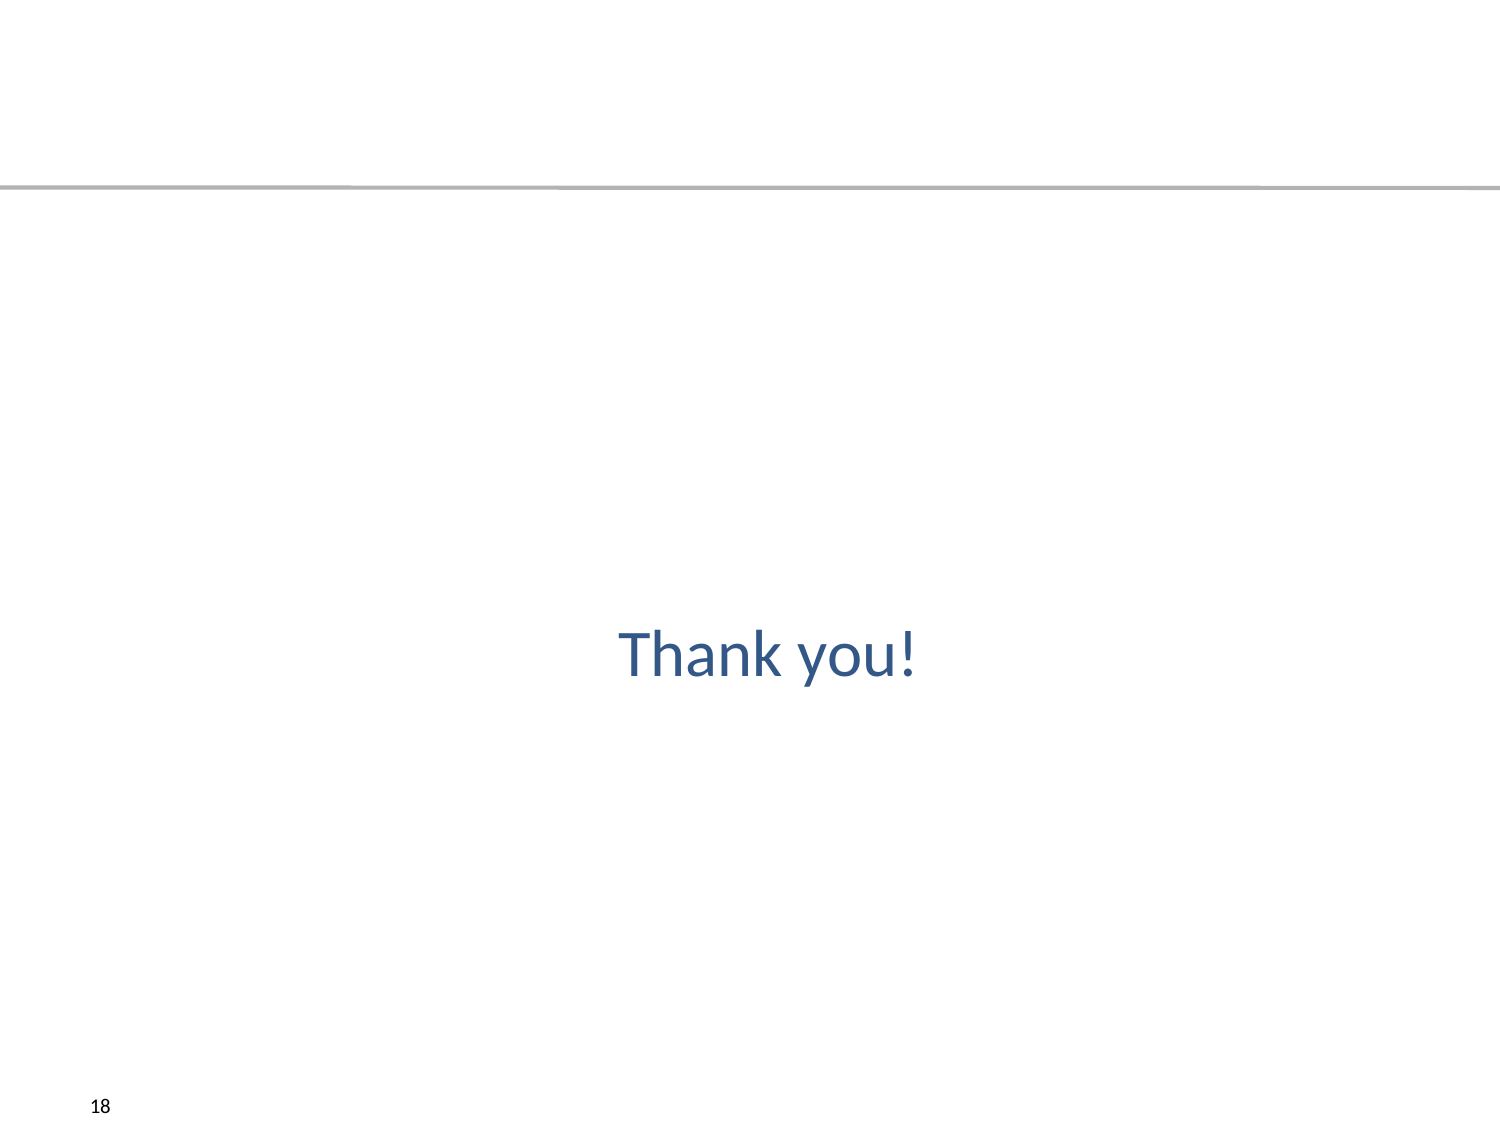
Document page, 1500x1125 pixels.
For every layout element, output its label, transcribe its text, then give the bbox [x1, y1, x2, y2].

text_box Thank you! [75, 199, 1463, 1100]
